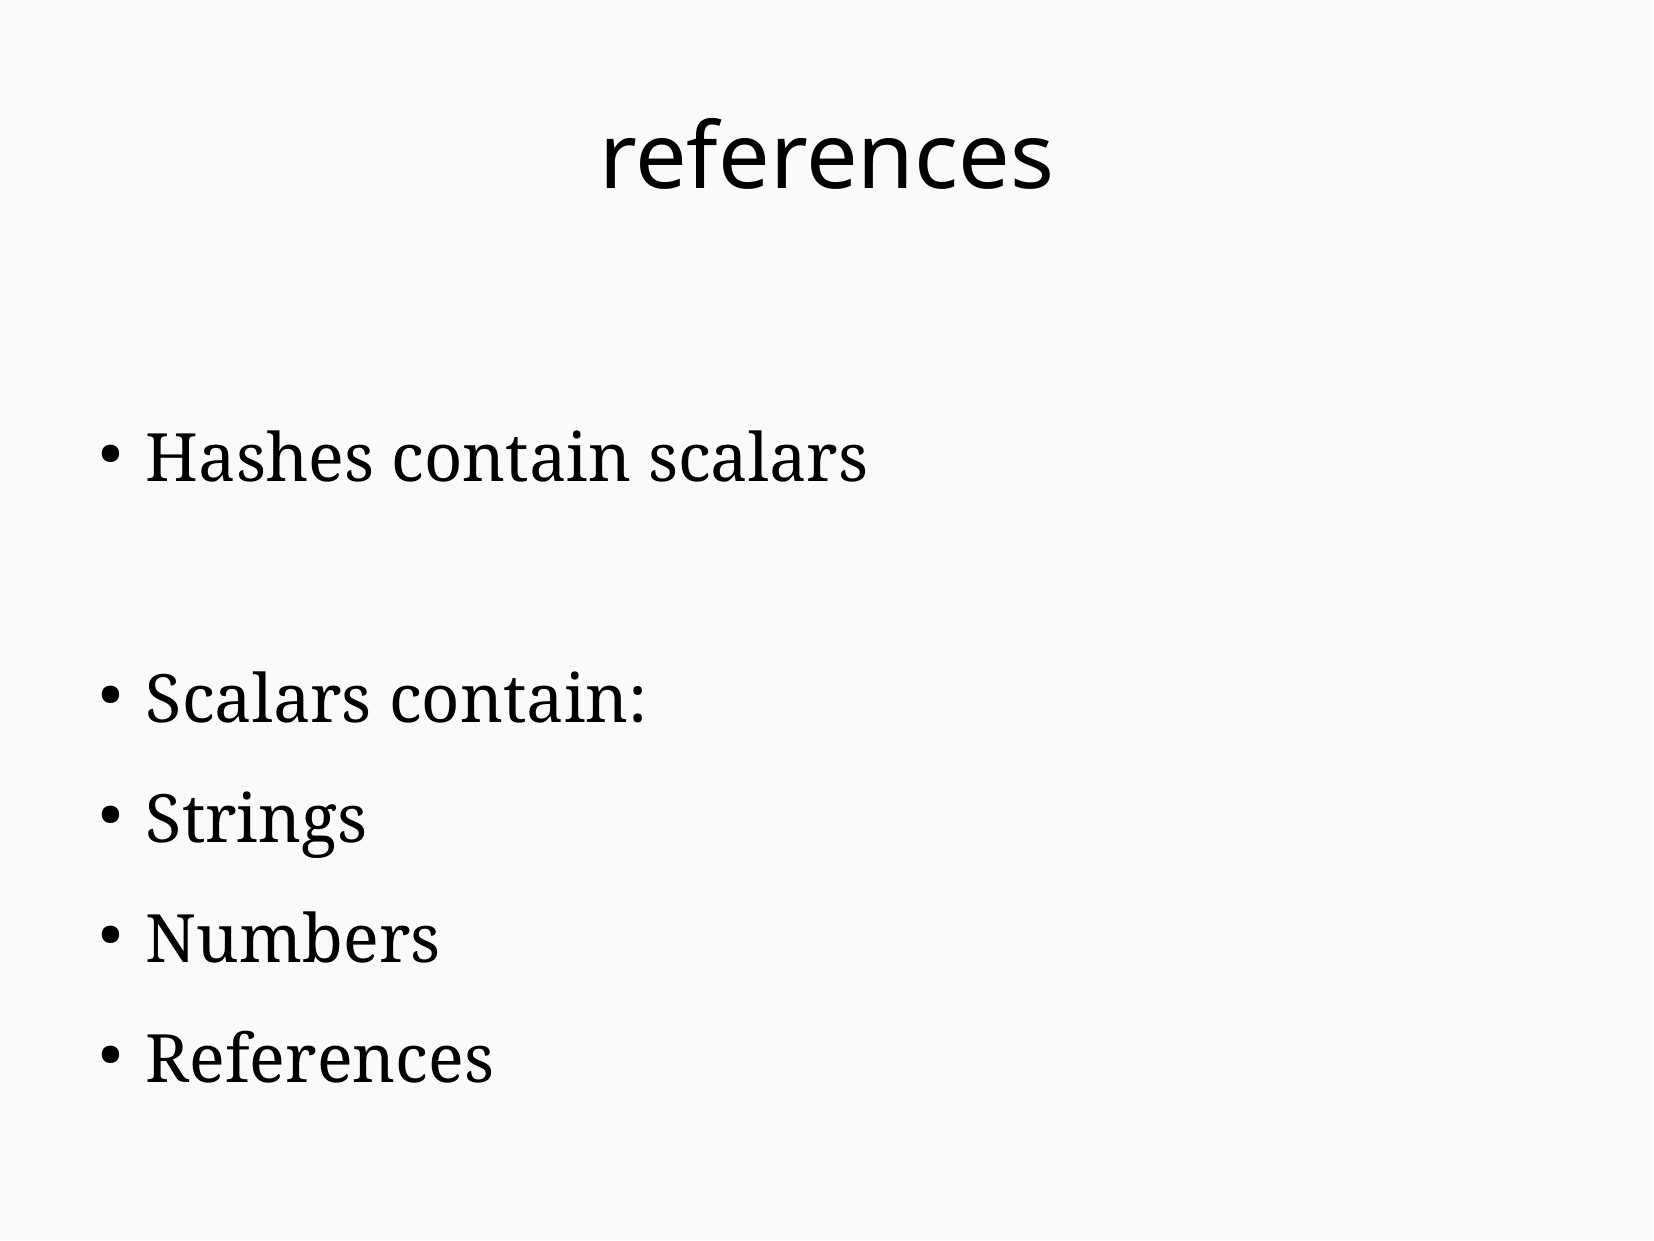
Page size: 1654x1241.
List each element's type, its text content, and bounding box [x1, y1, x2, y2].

title references [82, 49, 1571, 257]
list Hashes contain scalars Scalars contain: Strings Numbers References [82, 290, 1571, 1109]
